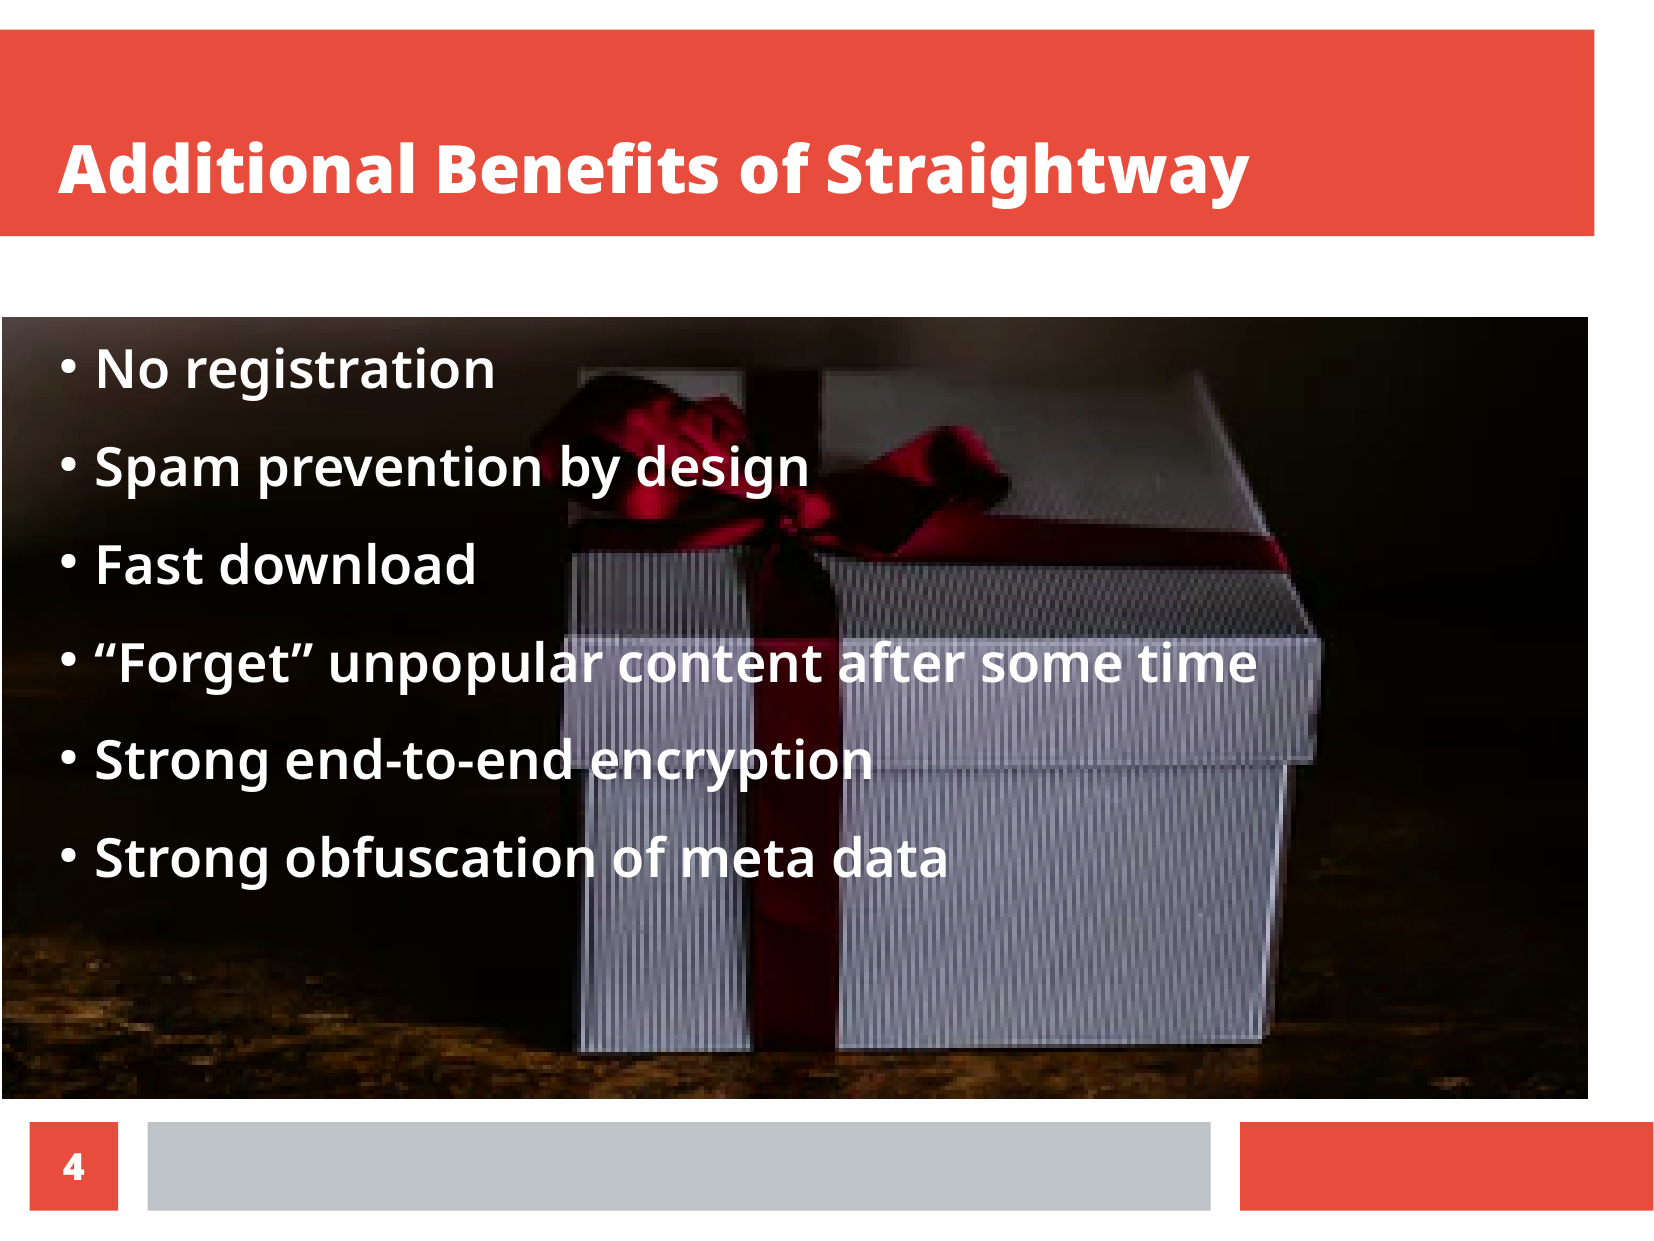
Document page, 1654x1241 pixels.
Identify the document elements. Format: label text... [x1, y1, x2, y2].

title Additional Benefits of Straightway [59, 64, 1595, 213]
list No registration Spam prevention by design Fast download “Forget” unpopular content after some time Strong end-to-end encryption Strong obfuscation of meta data [59, 330, 1565, 1099]
picture [2, 317, 1588, 1099]
